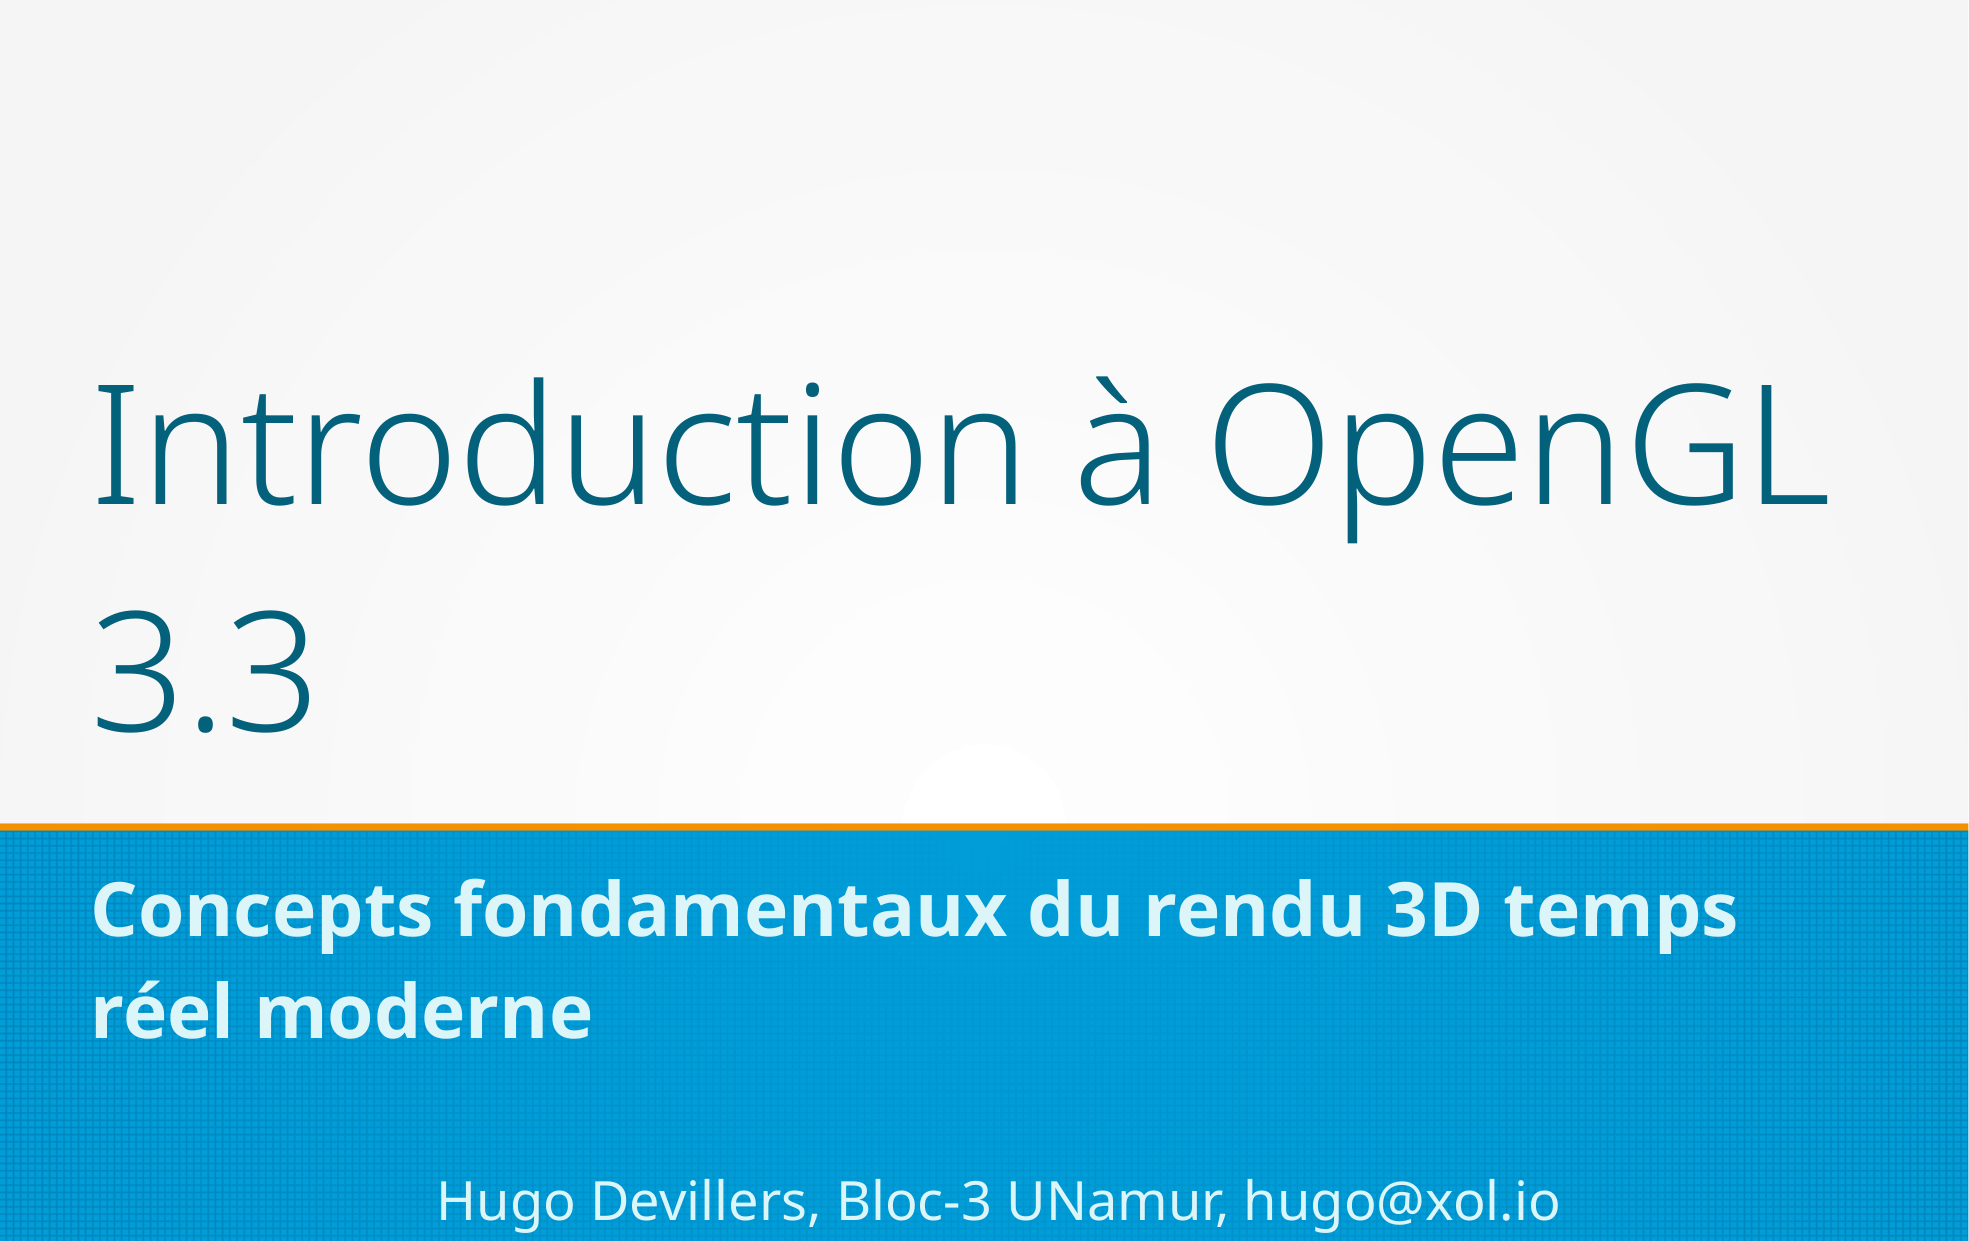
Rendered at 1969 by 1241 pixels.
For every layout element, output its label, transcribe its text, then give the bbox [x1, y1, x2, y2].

subtitle Concepts fondamentaux du rendu 3D temps réel moderne Hugo Devillers, Bloc-3 UNamur, hugo@xol.io [90, 855, 1861, 1180]
title Introduction à OpenGL 3.3 [90, 49, 1862, 781]
picture [0, 0, 1969, 830]
